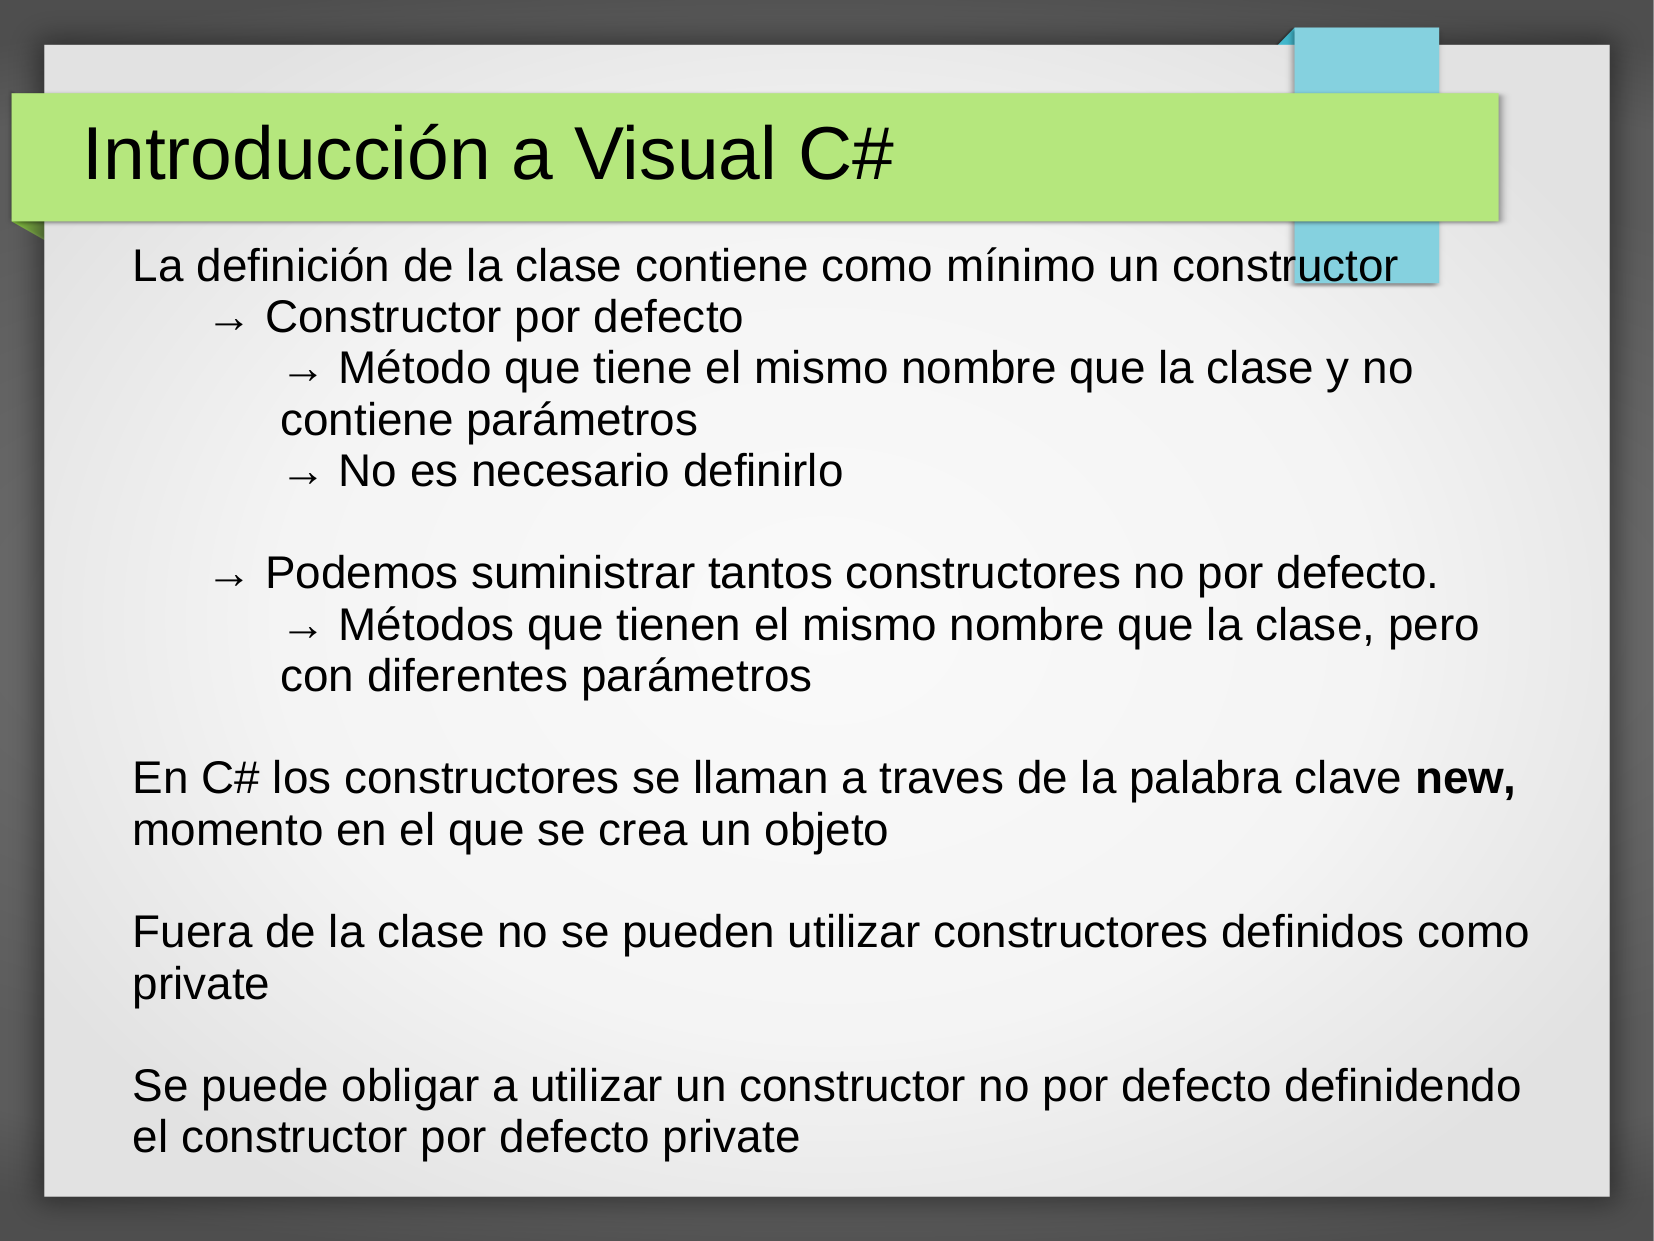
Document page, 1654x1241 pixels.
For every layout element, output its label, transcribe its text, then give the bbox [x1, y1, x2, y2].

picture [0, 0, 1654, 1241]
title Introducción a Visual C# [82, 94, 1264, 213]
text_box La definición de la clase contiene como mínimo un constructor → Constructor por defecto → Método que tiene el mismo nombre que la clase y no contiene parámetros → No es necesario definirlo → Podemos suministrar tantos constructores no por defecto. → Métodos que tienen el mismo nombre que la clase, pero con diferentes parámetros En C# los constructores se llaman a traves de la palabra clave new, momento en el que se crea un objeto Fuera de la clase no se pueden utilizar constructores definidos como private Se puede obligar a utilizar un constructor no por defecto definidendo el constructor por defecto private [59, 239, 1548, 1163]
